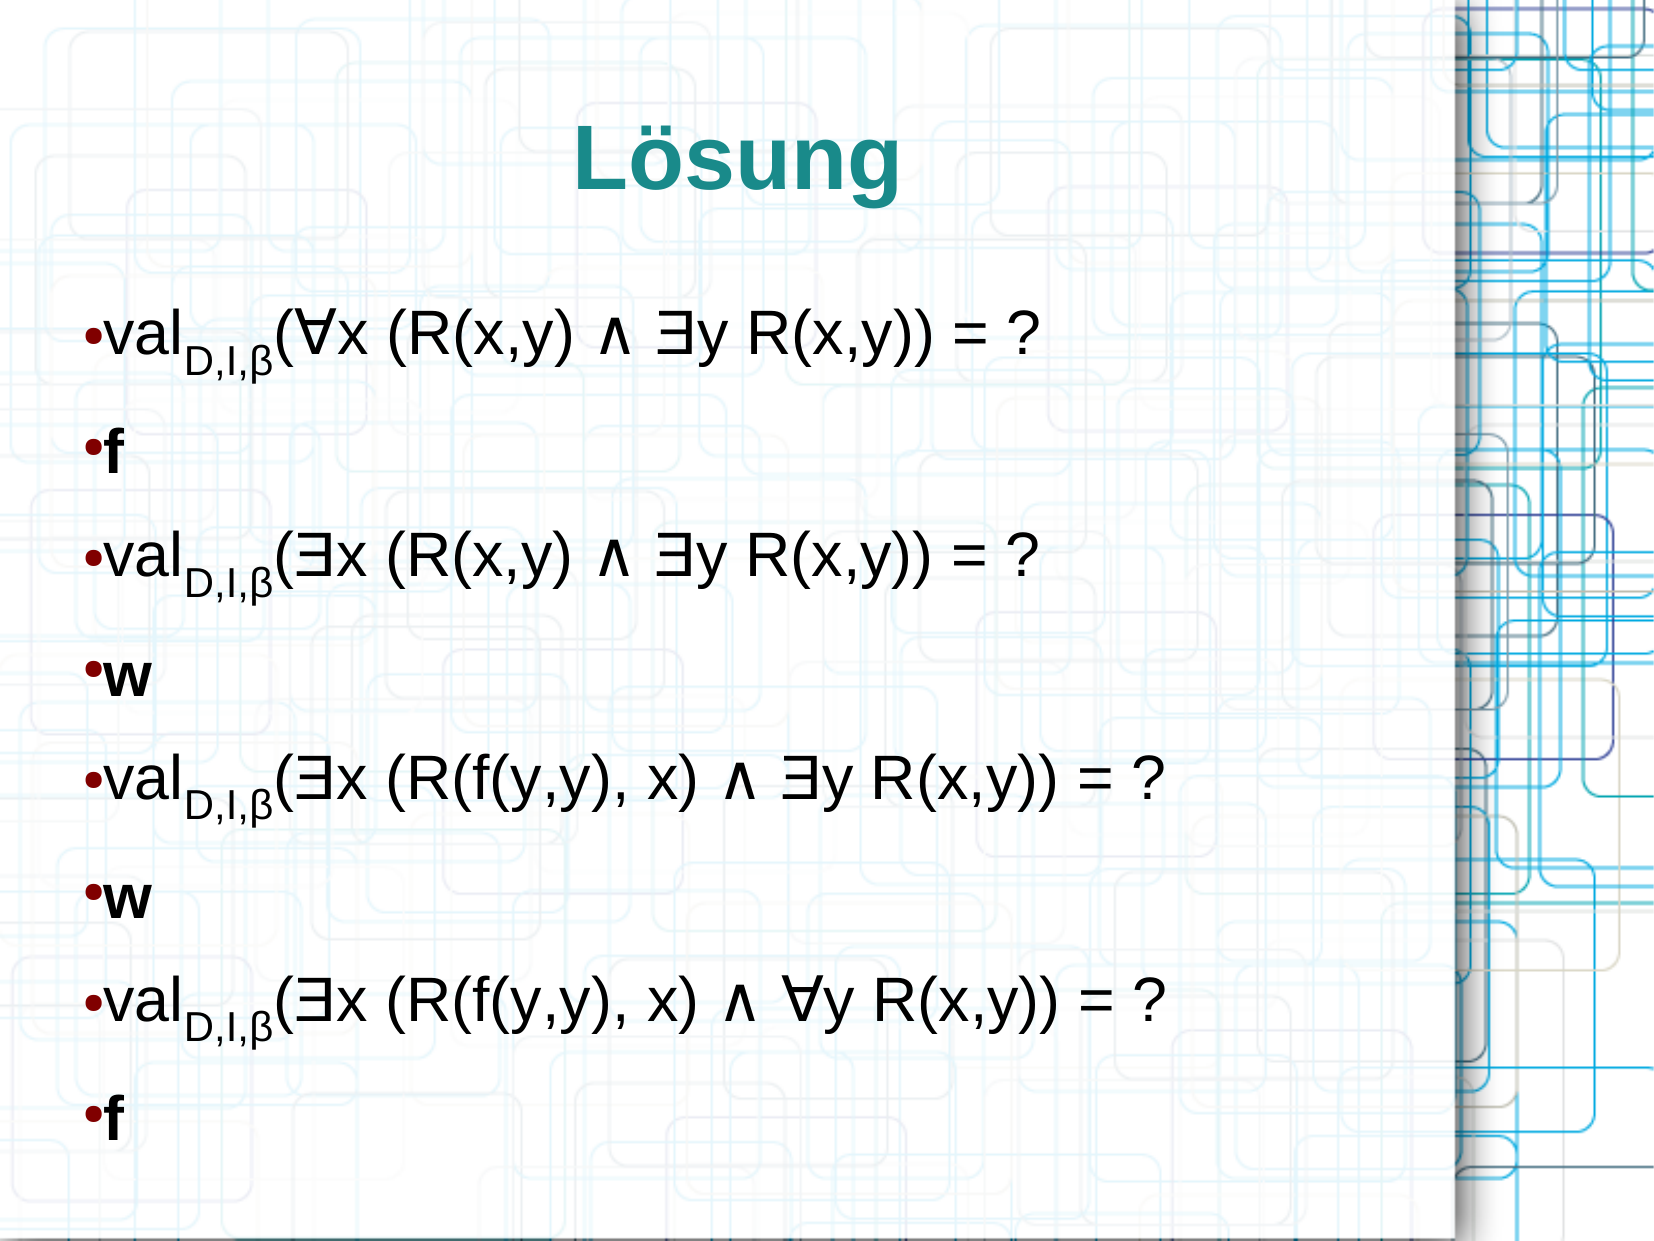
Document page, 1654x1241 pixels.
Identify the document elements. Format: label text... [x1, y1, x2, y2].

list valD,I,β(∀x (R(x,y) ∧ Ǝy R(x,y)) = ? f valD,I,β(Ǝx (R(x,y) ∧ Ǝy R(x,y)) = ? w valD,I,β(Ǝx (R(f(y,y), x) ∧ Ǝy R(x,y)) = ? w valD,I,β(Ǝx (R(f(y,y), x) ∧ ∀y R(x,y)) = ? f [82, 291, 1418, 1159]
title Lösung [59, 49, 1418, 257]
